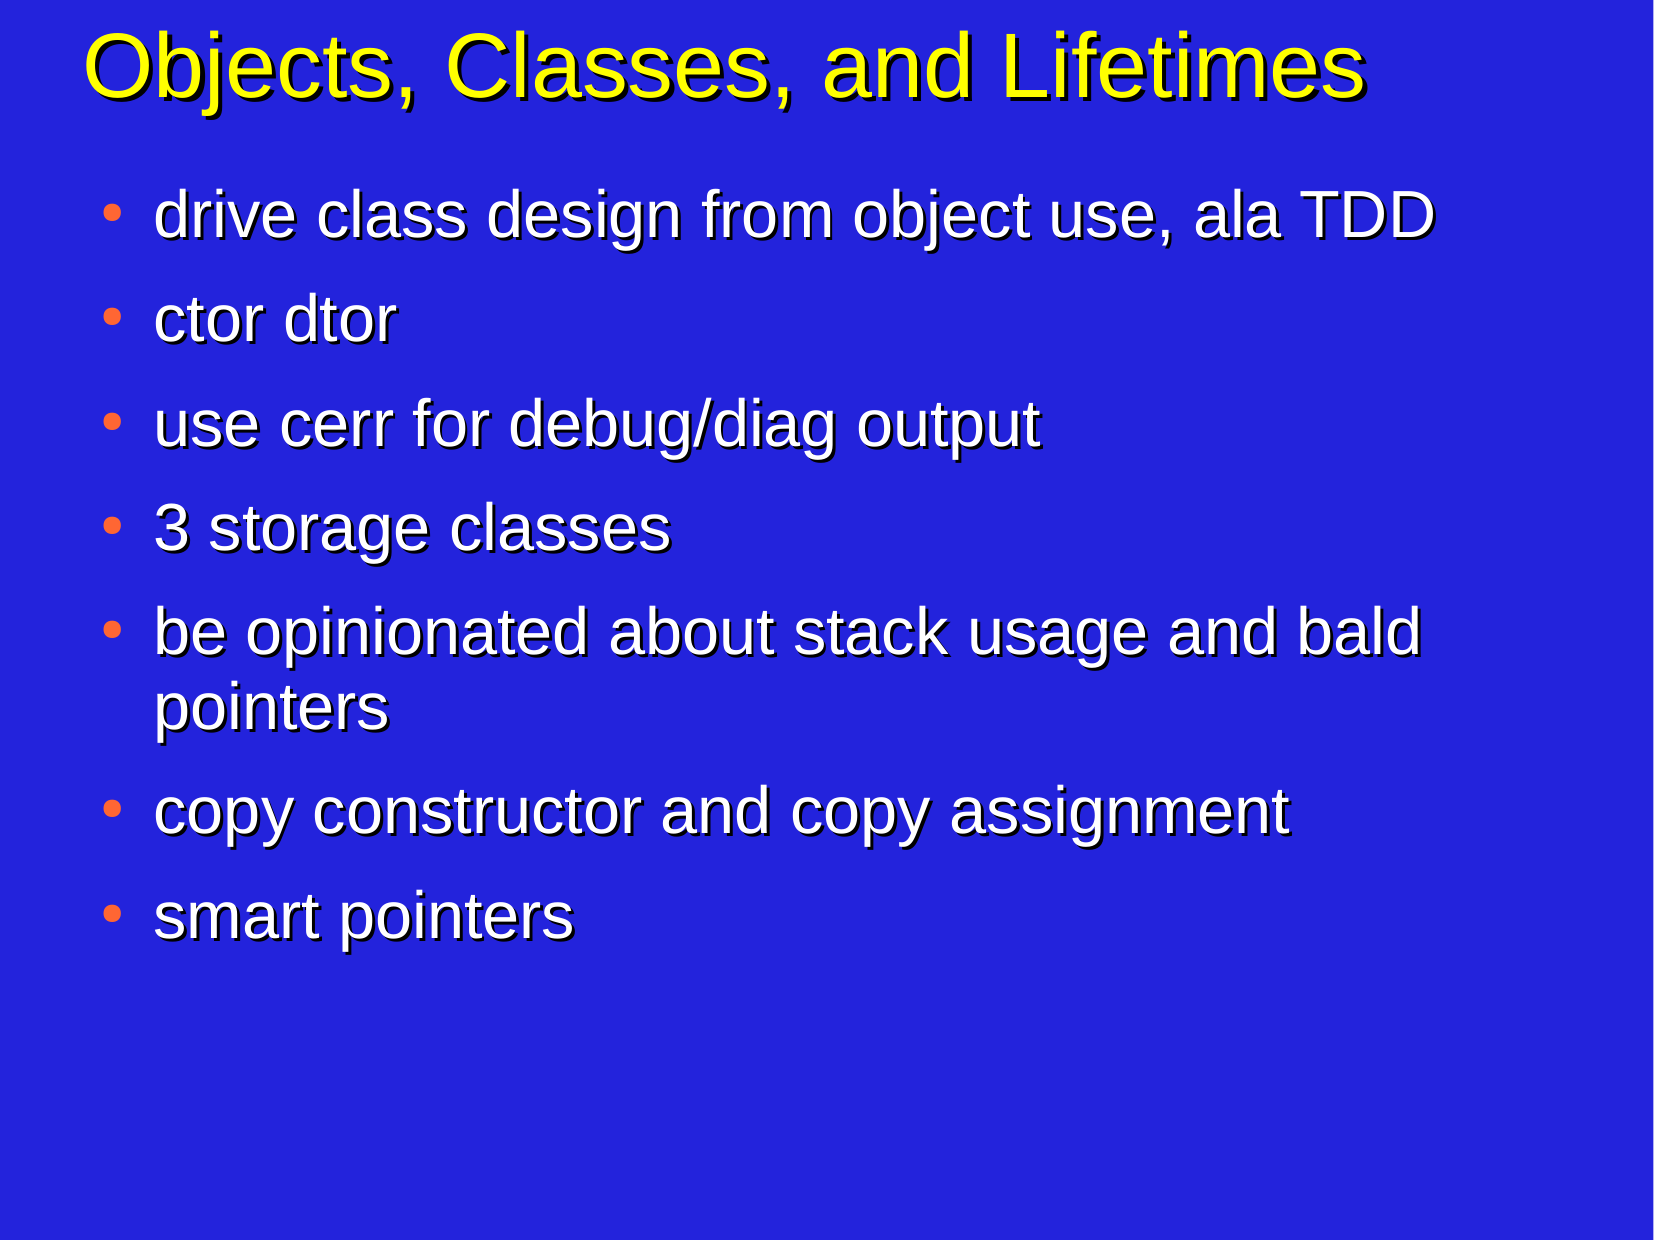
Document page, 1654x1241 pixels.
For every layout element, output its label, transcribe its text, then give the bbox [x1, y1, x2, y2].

list drive class design from object use, ala TDD ctor dtor use cerr for debug/diag output 3 storage classes be opinionated about stack usage and bald pointers copy constructor and copy assignment smart pointers [82, 177, 1571, 1182]
title Objects, Classes, and Lifetimes [82, 2, 1571, 130]
